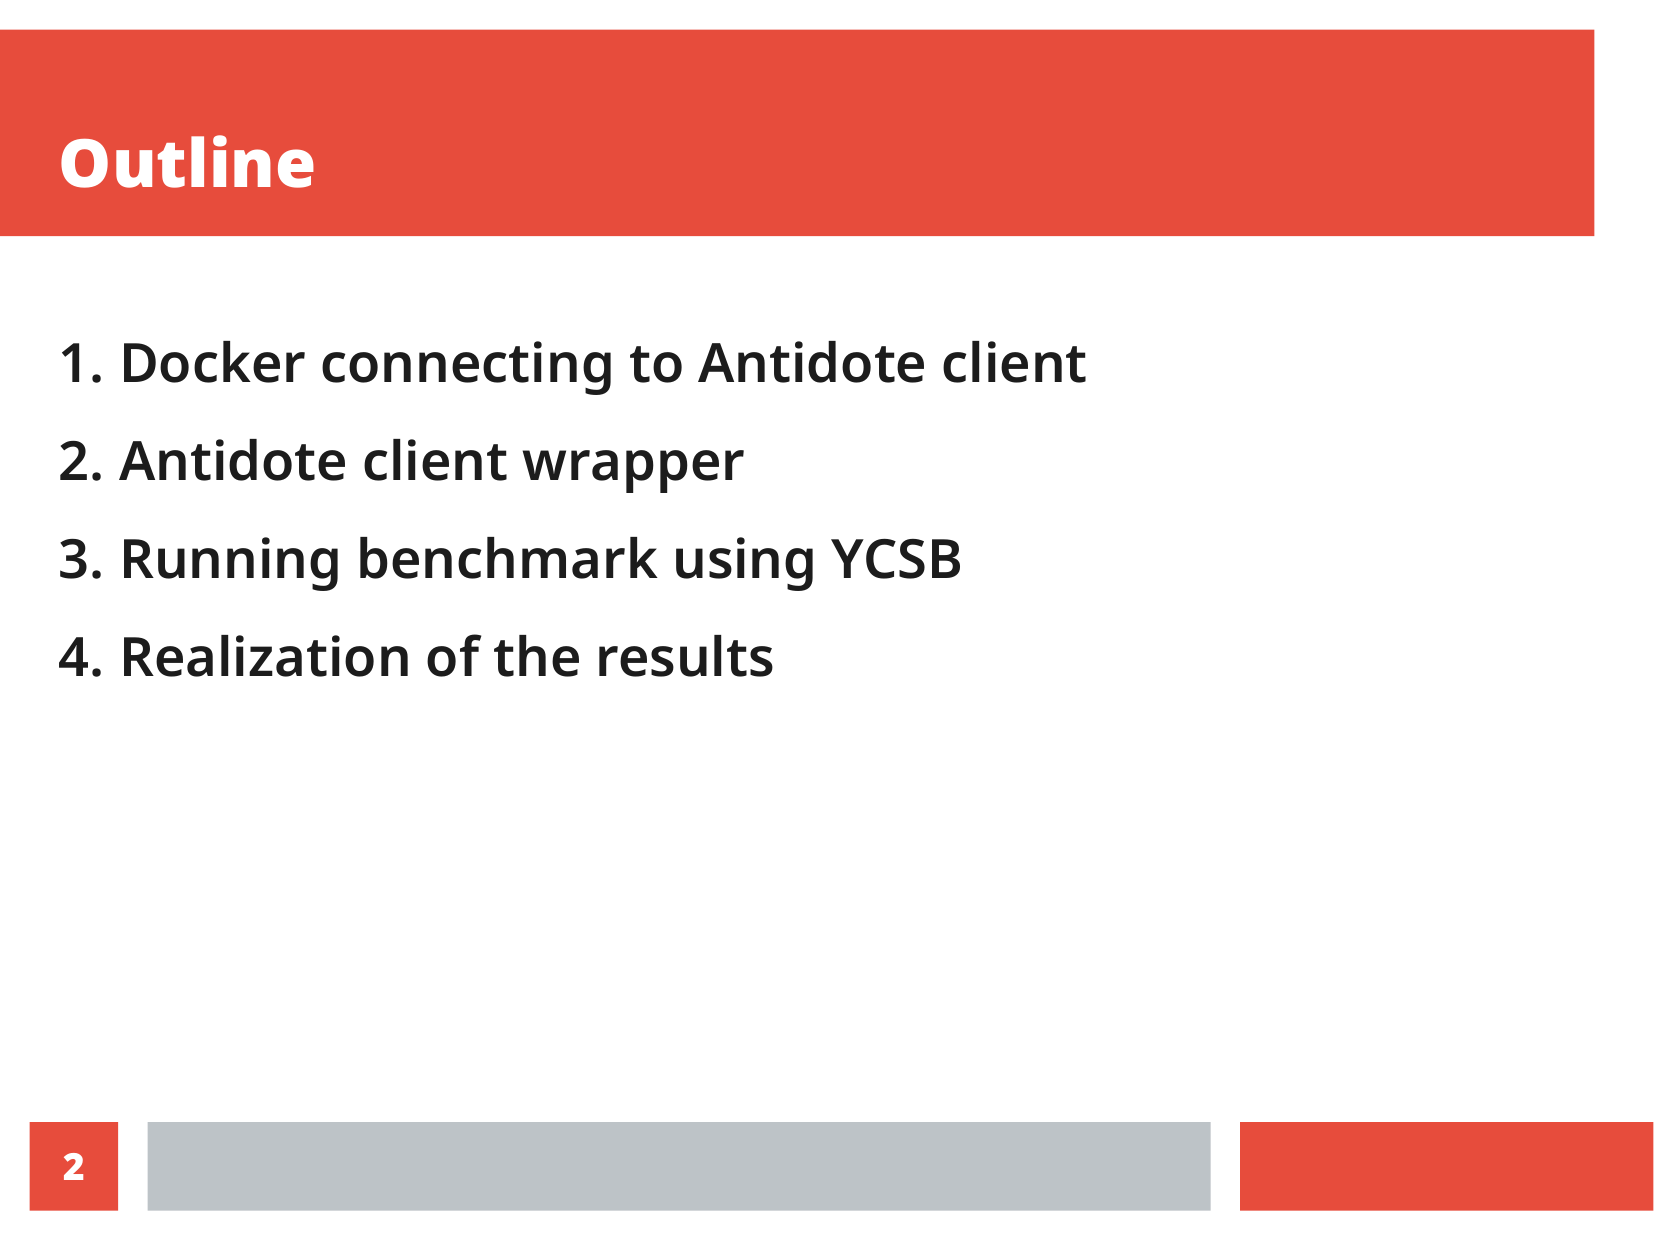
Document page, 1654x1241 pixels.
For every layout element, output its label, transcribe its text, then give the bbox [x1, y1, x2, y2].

title Outline [59, 59, 1595, 207]
list 1. Docker connecting to Antidote client 2. Antidote client wrapper 3. Running benchmark using YCSB 4. Realization of the results [59, 324, 1565, 1093]
